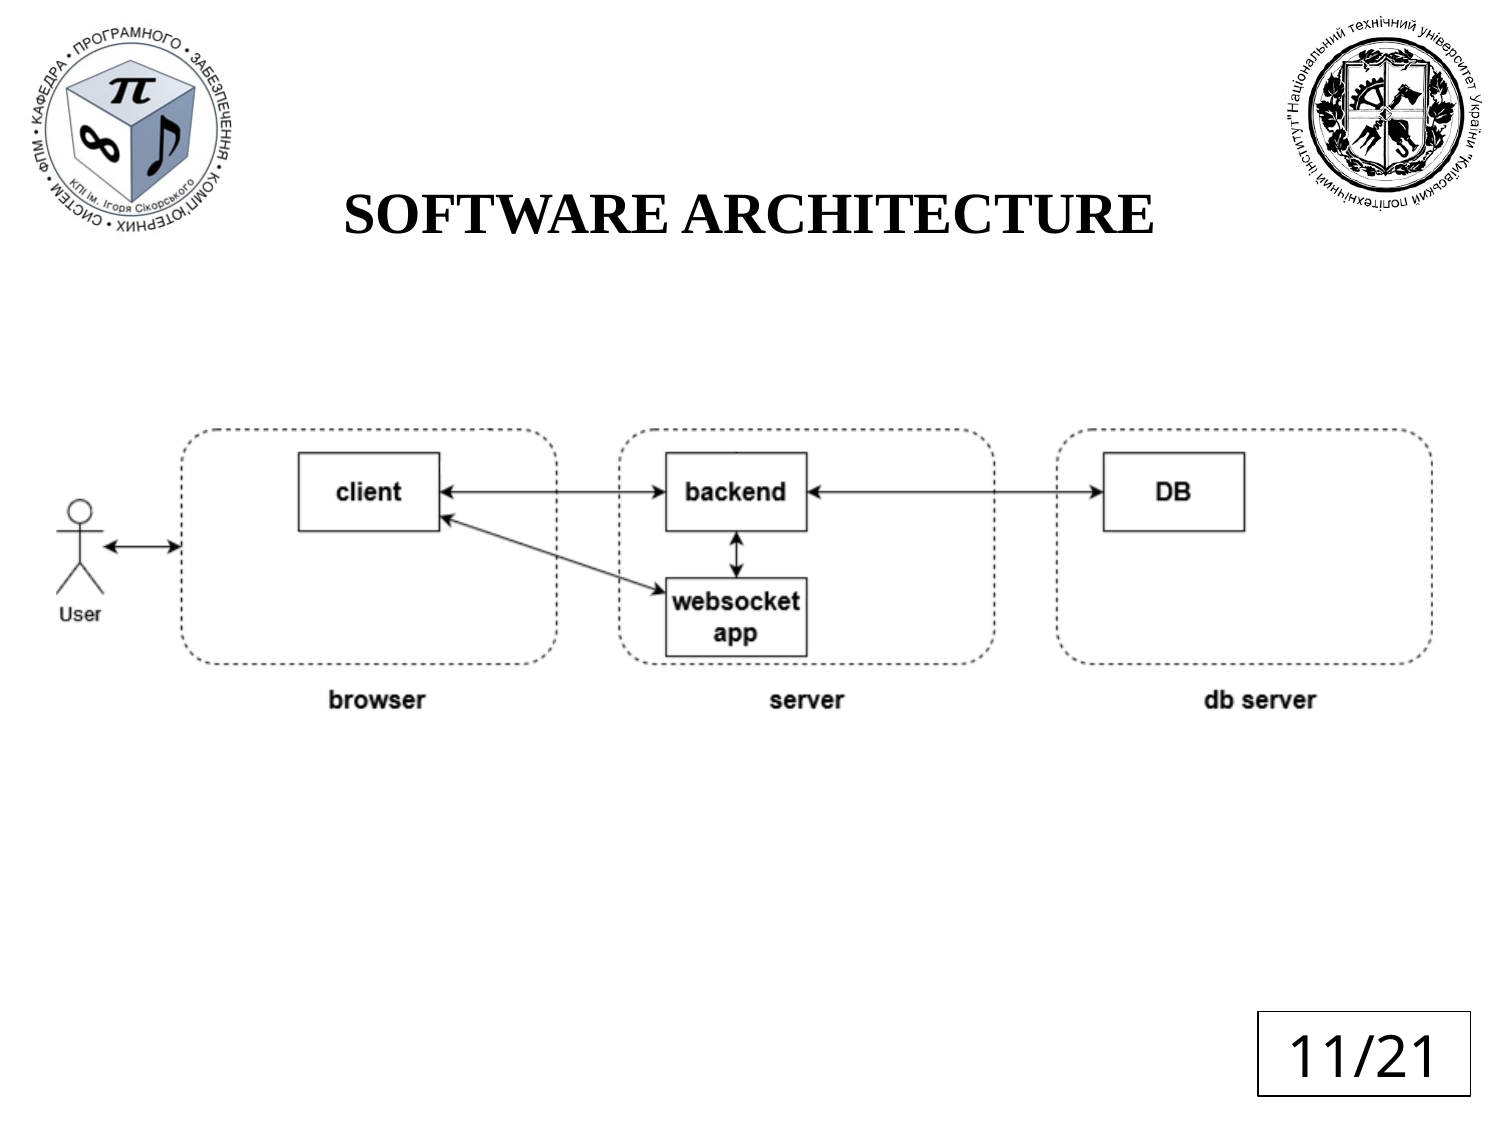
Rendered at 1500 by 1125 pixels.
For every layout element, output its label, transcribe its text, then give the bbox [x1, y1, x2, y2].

picture [56, 402, 1444, 723]
text_box 11/21 [1257, 1011, 1471, 1097]
title SOFTWARE ARCHITECTURE [162, 63, 1338, 357]
picture [16, 12, 254, 251]
picture [1283, 12, 1484, 213]
